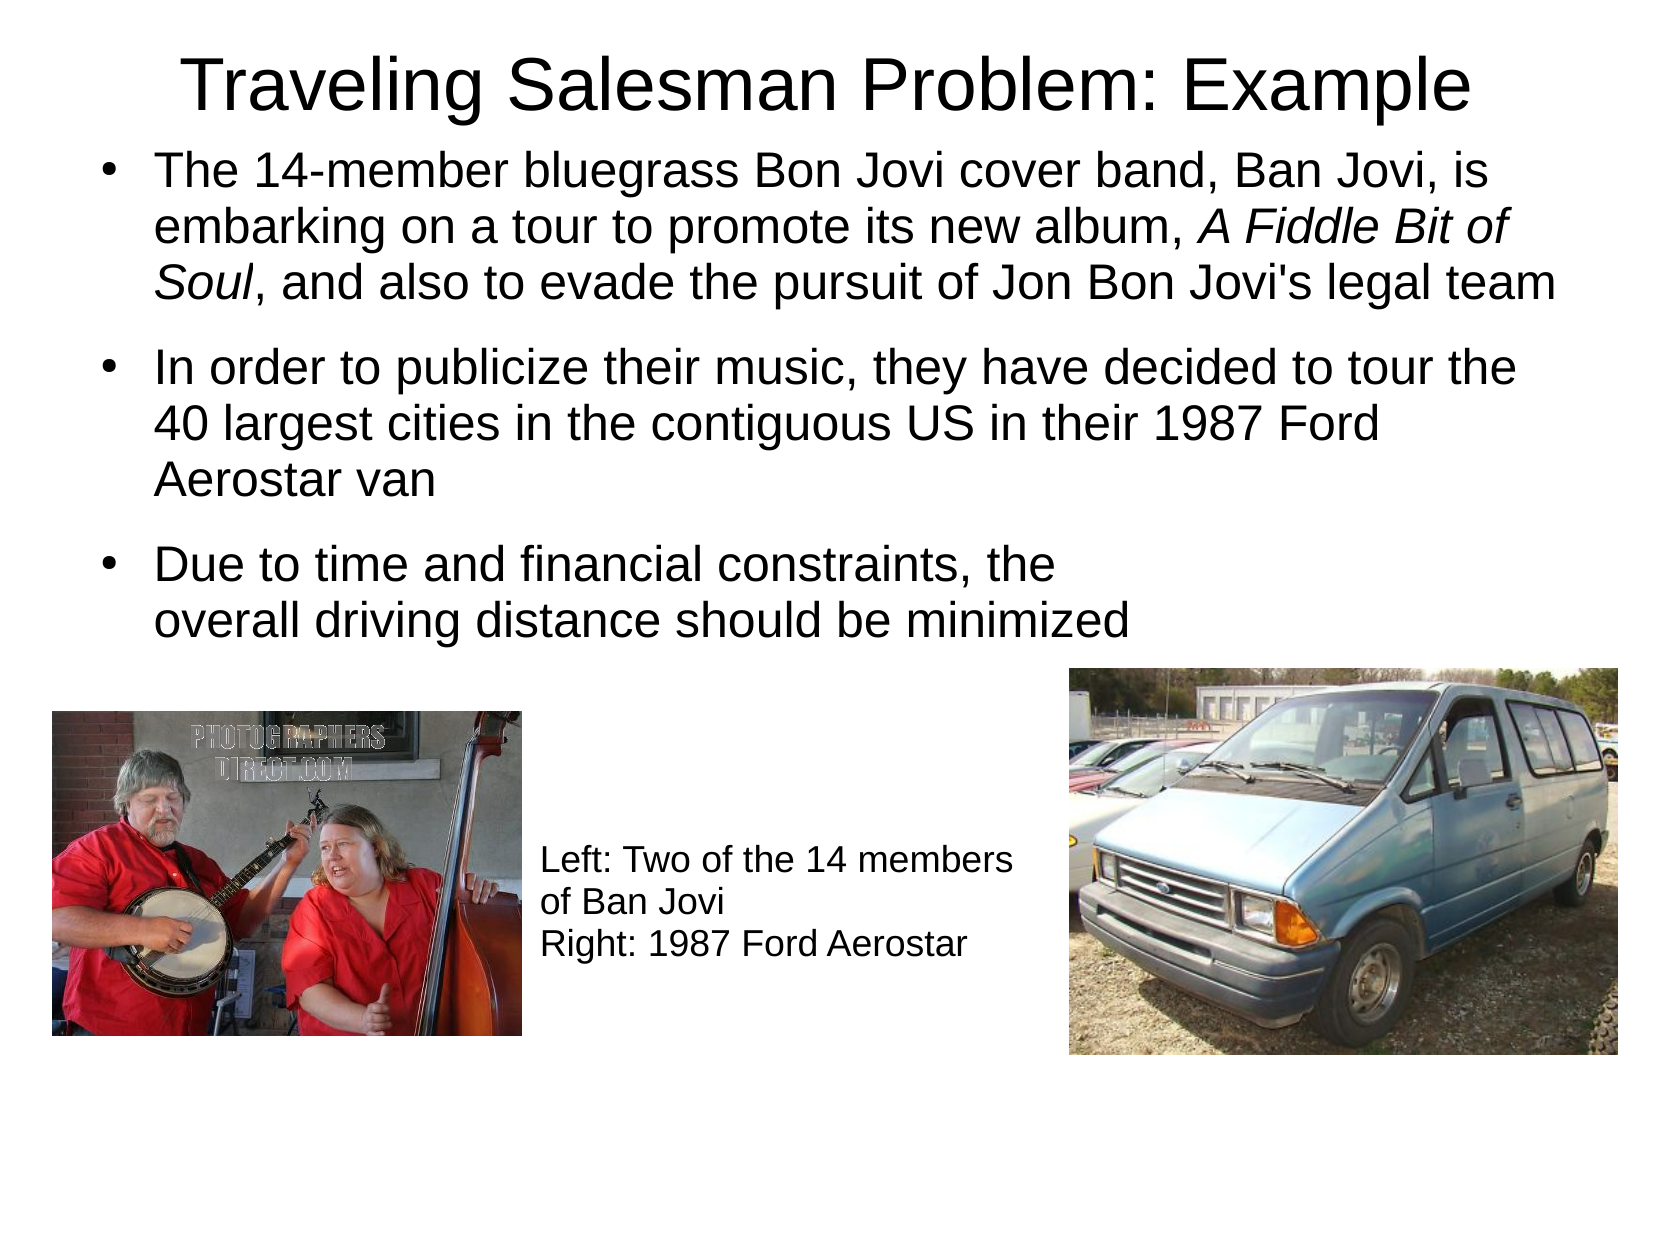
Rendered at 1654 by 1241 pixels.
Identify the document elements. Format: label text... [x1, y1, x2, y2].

picture [52, 711, 522, 1036]
text_box Left: Two of the 14 members of Ban Jovi Right: 1987 Ford Aerostar [525, 830, 1051, 972]
title Traveling Salesman Problem: Example [82, 42, 1571, 127]
picture [1069, 668, 1618, 1055]
list The 14-member bluegrass Bon Jovi cover band, Ban Jovi, is embarking on a tour to promote its new album, A Fiddle Bit of Soul, and also to evade the pursuit of Jon Bon Jovi's legal team In order to publicize their music, they have decided to tour the 40 largest cities in the contiguous US in their 1987 Ford Aerostar van Due to time and financial constraints, the overall driving distance should be minimized [82, 142, 1571, 862]
